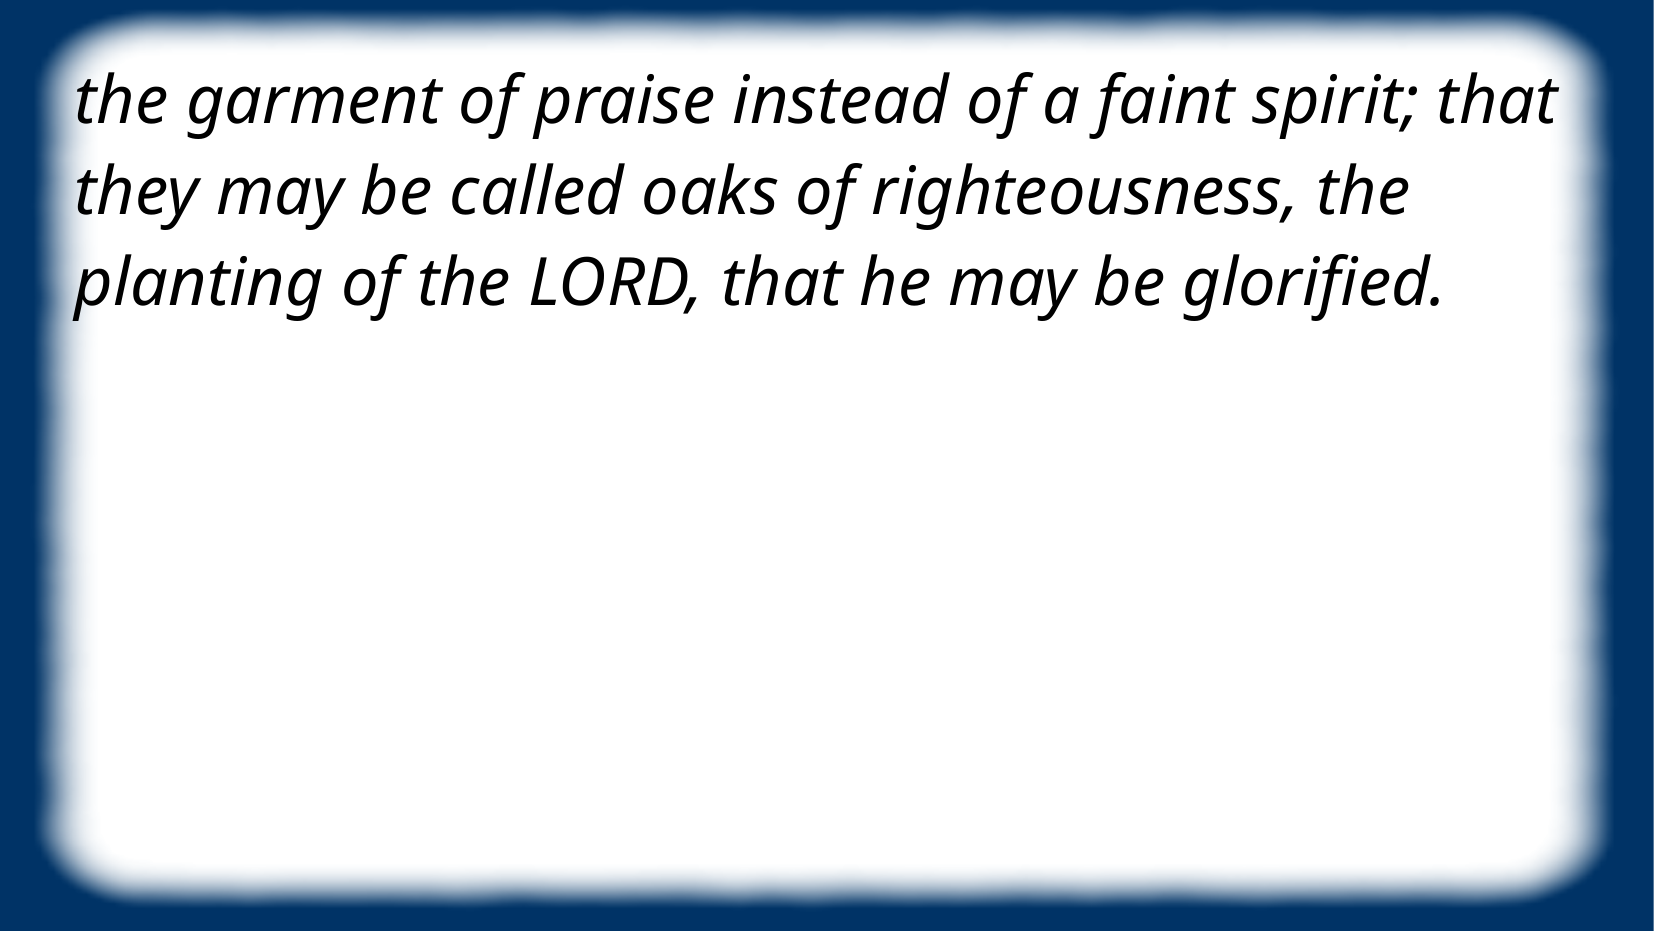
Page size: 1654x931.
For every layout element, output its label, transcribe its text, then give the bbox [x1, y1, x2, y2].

picture [0, 0, 1654, 931]
text_box the garment of praise instead of a faint spirit; that they may be called oaks of righteousness, the planting of the LORD, that he may be glorified. [60, 45, 1591, 346]
